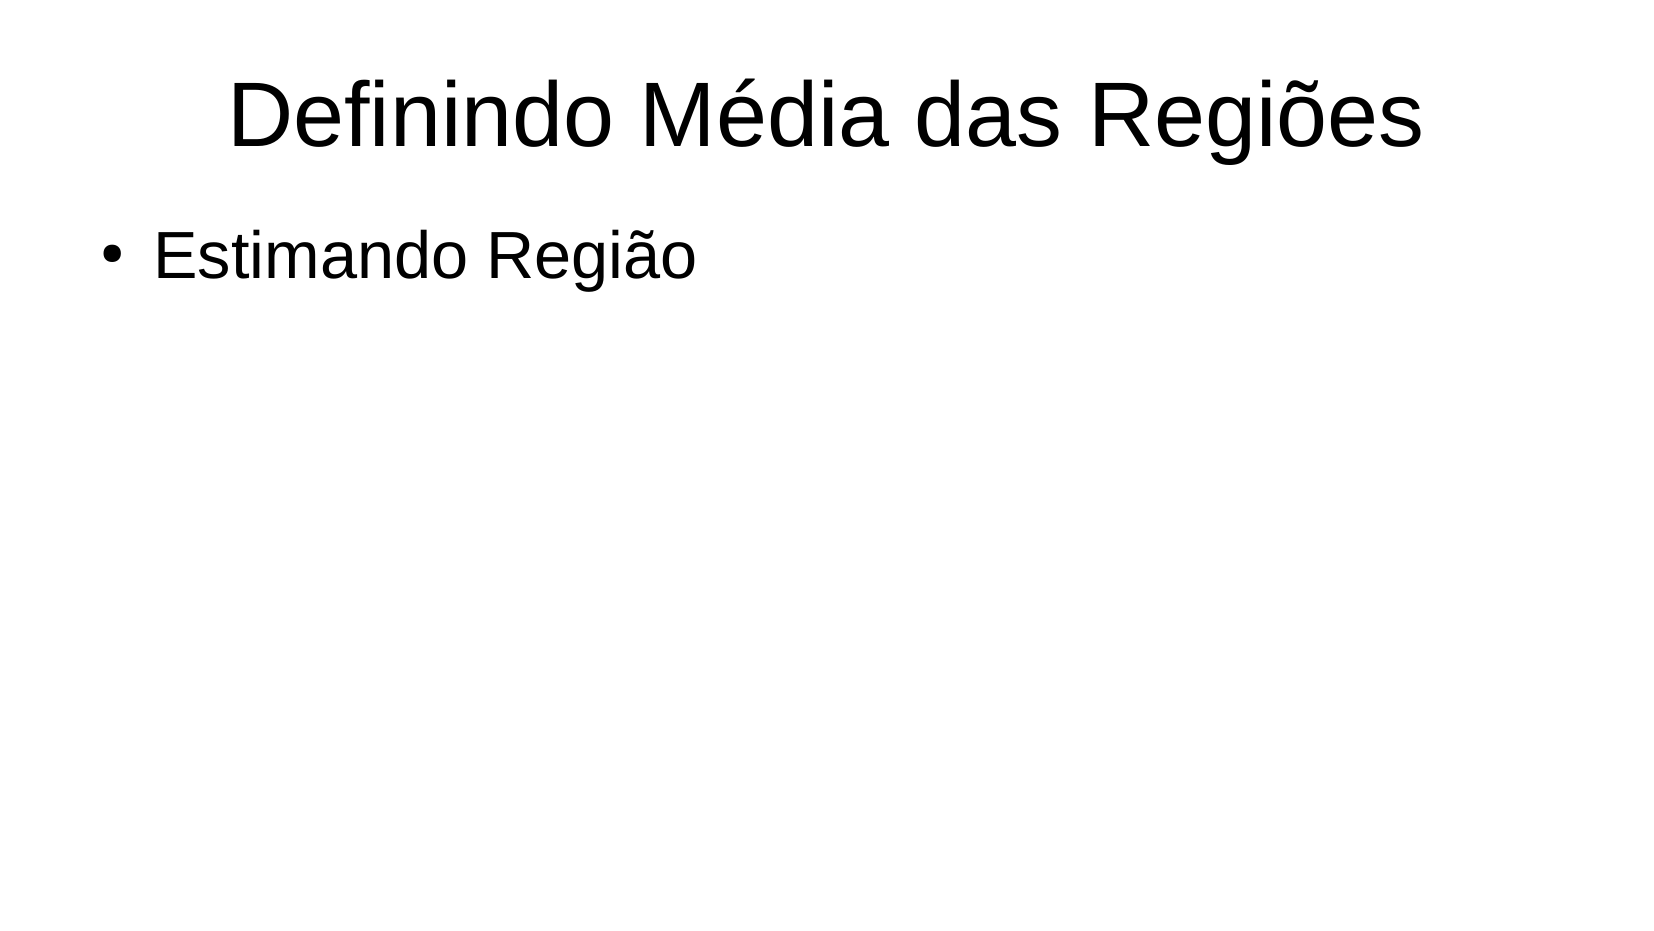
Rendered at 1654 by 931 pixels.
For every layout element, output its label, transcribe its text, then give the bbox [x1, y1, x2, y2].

title Definindo Média das Regiões [82, 37, 1571, 193]
list Estimando Região [82, 217, 1571, 758]
